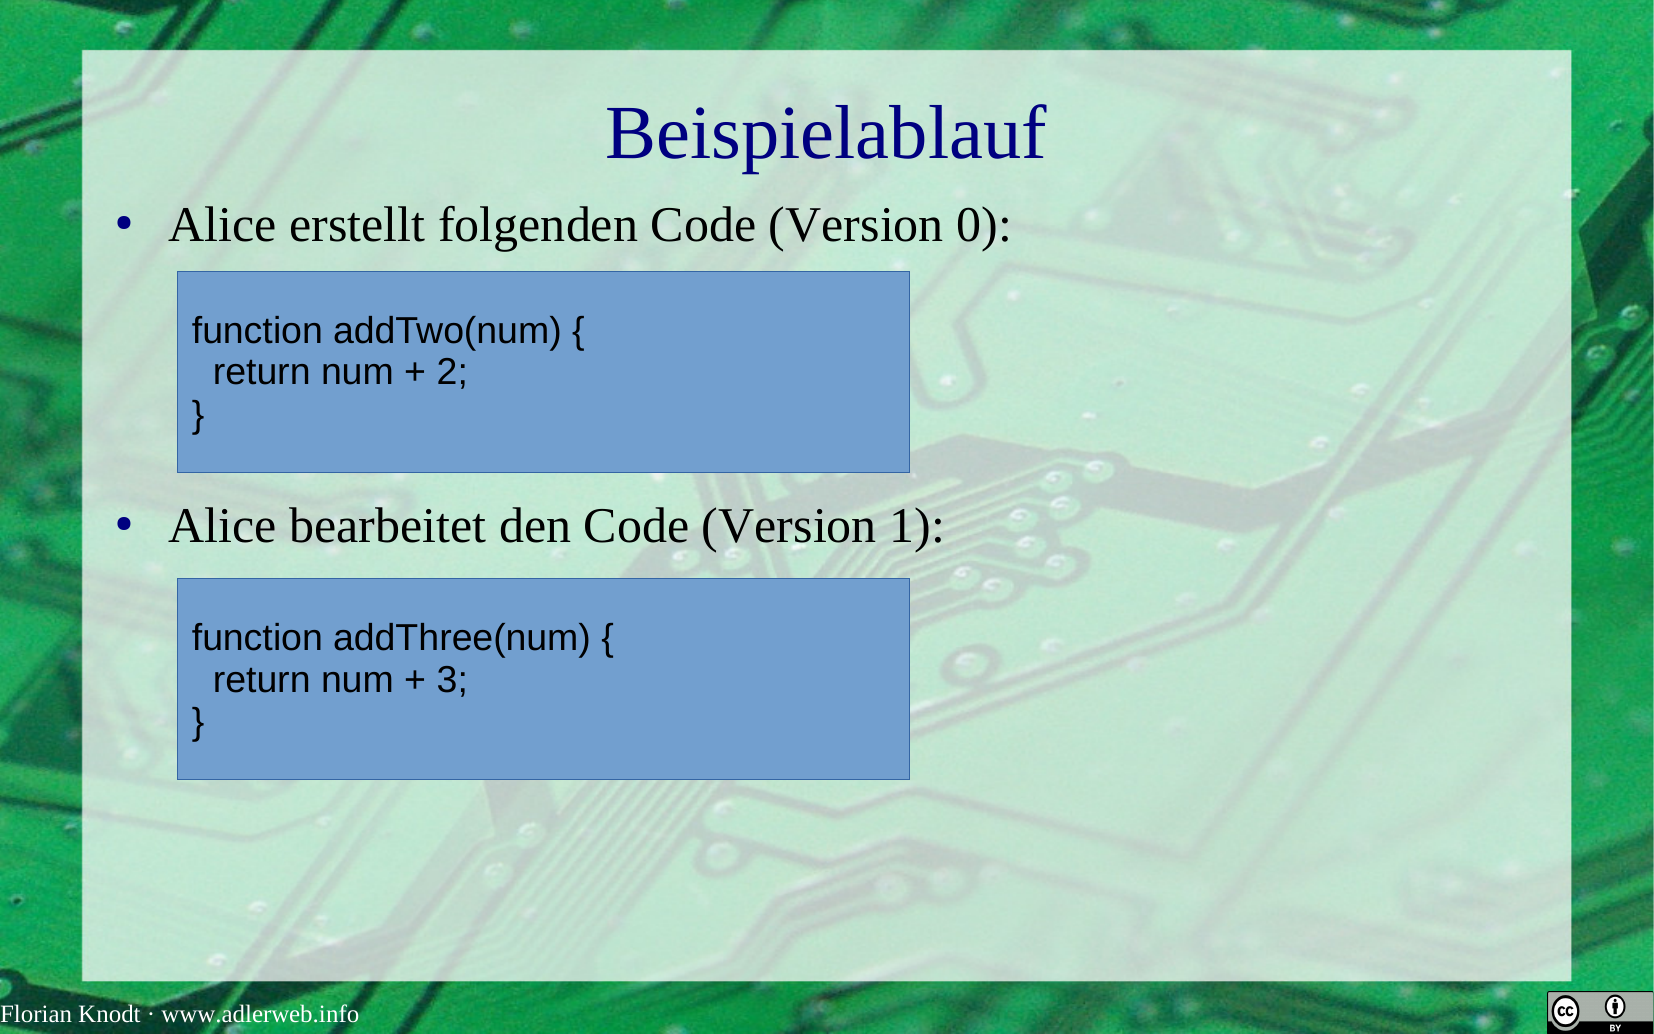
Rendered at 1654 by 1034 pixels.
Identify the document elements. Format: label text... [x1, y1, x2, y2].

list Alice erstellt folgenden Code (Version 0): Alice bearbeitet den Code (Version 1): [82, 196, 1571, 934]
picture [0, 0, 1654, 1034]
title Beispielablauf [82, 46, 1571, 196]
text_box function addTwo(num) { return num + 2; } [177, 271, 910, 473]
text_box function addThree(num) { return num + 3; } [177, 578, 910, 780]
